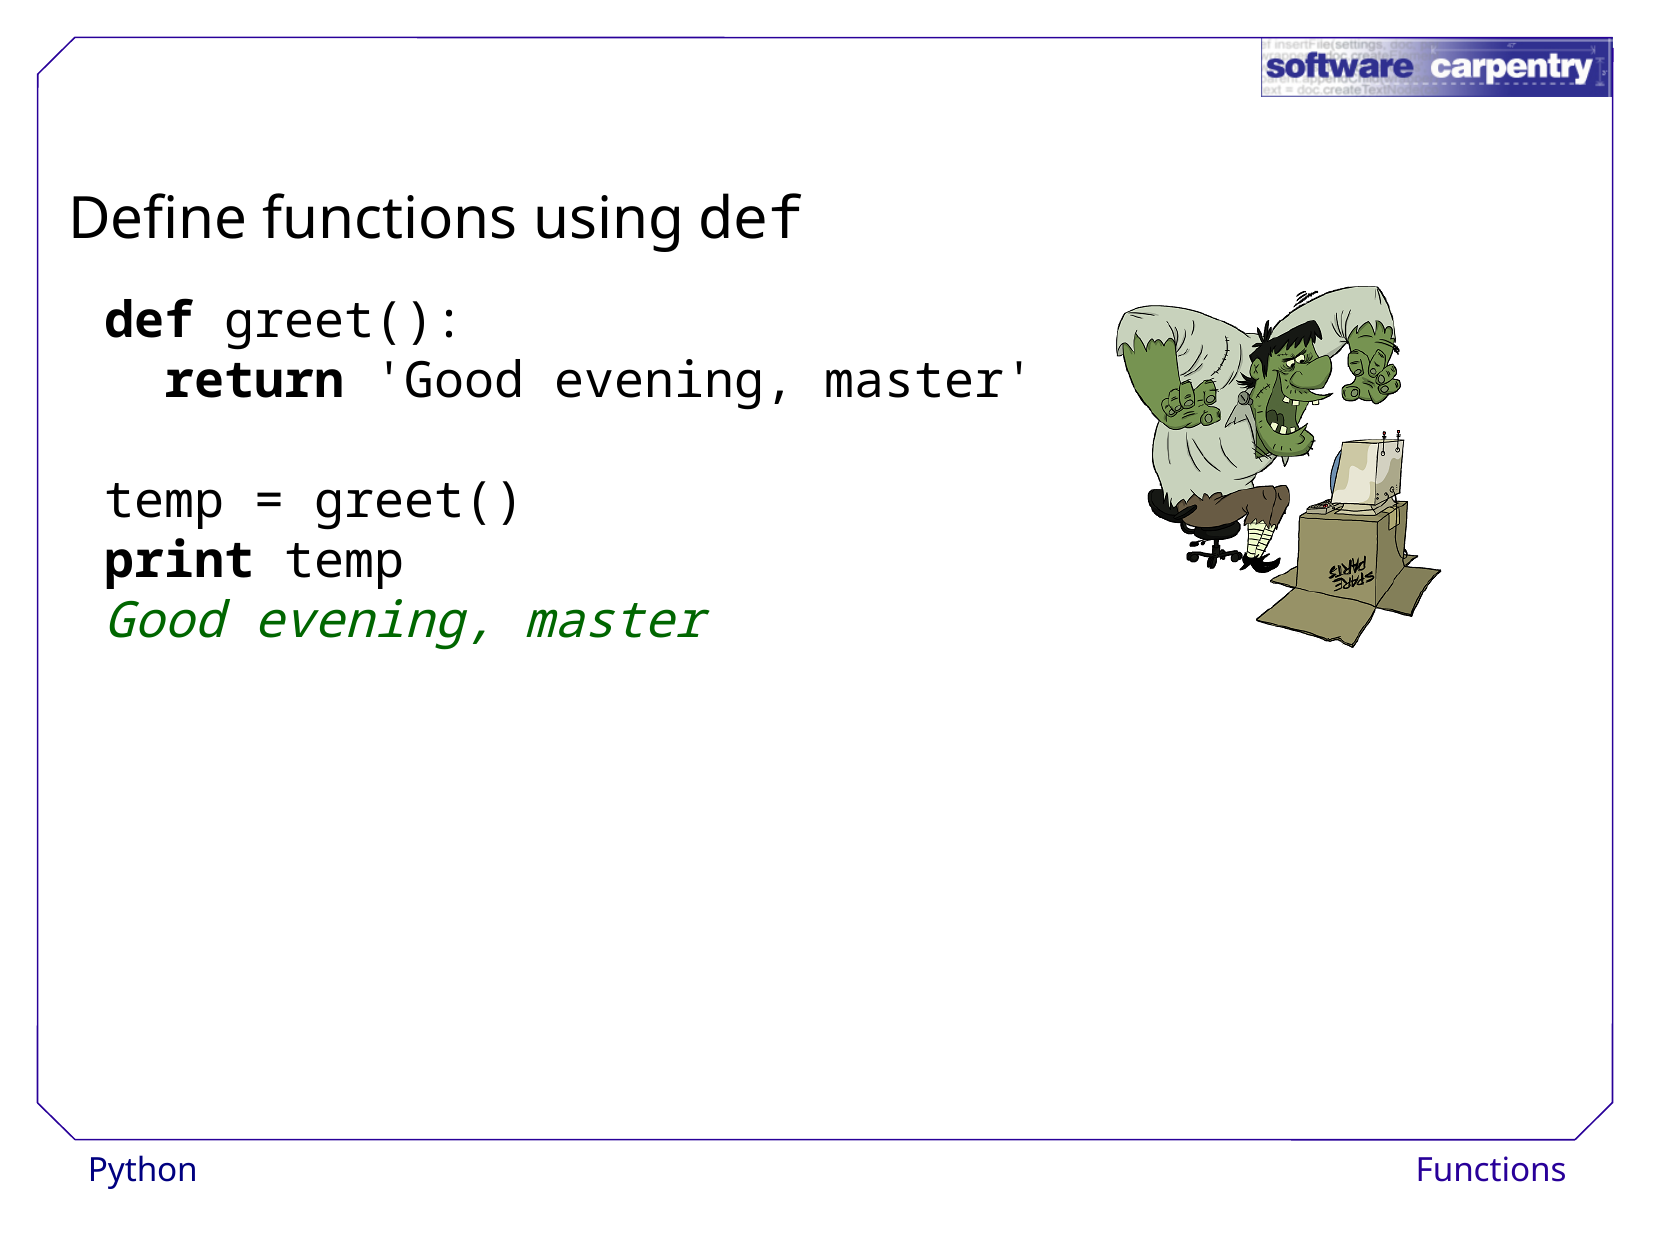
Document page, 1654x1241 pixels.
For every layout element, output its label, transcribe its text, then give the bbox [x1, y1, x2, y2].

picture [1100, 270, 1462, 659]
picture [1261, 39, 1613, 97]
text_box def greet(): return 'Good evening, master' temp = greet() print temp Good evening, master [89, 279, 931, 687]
text_box Define functions using def [53, 138, 969, 259]
